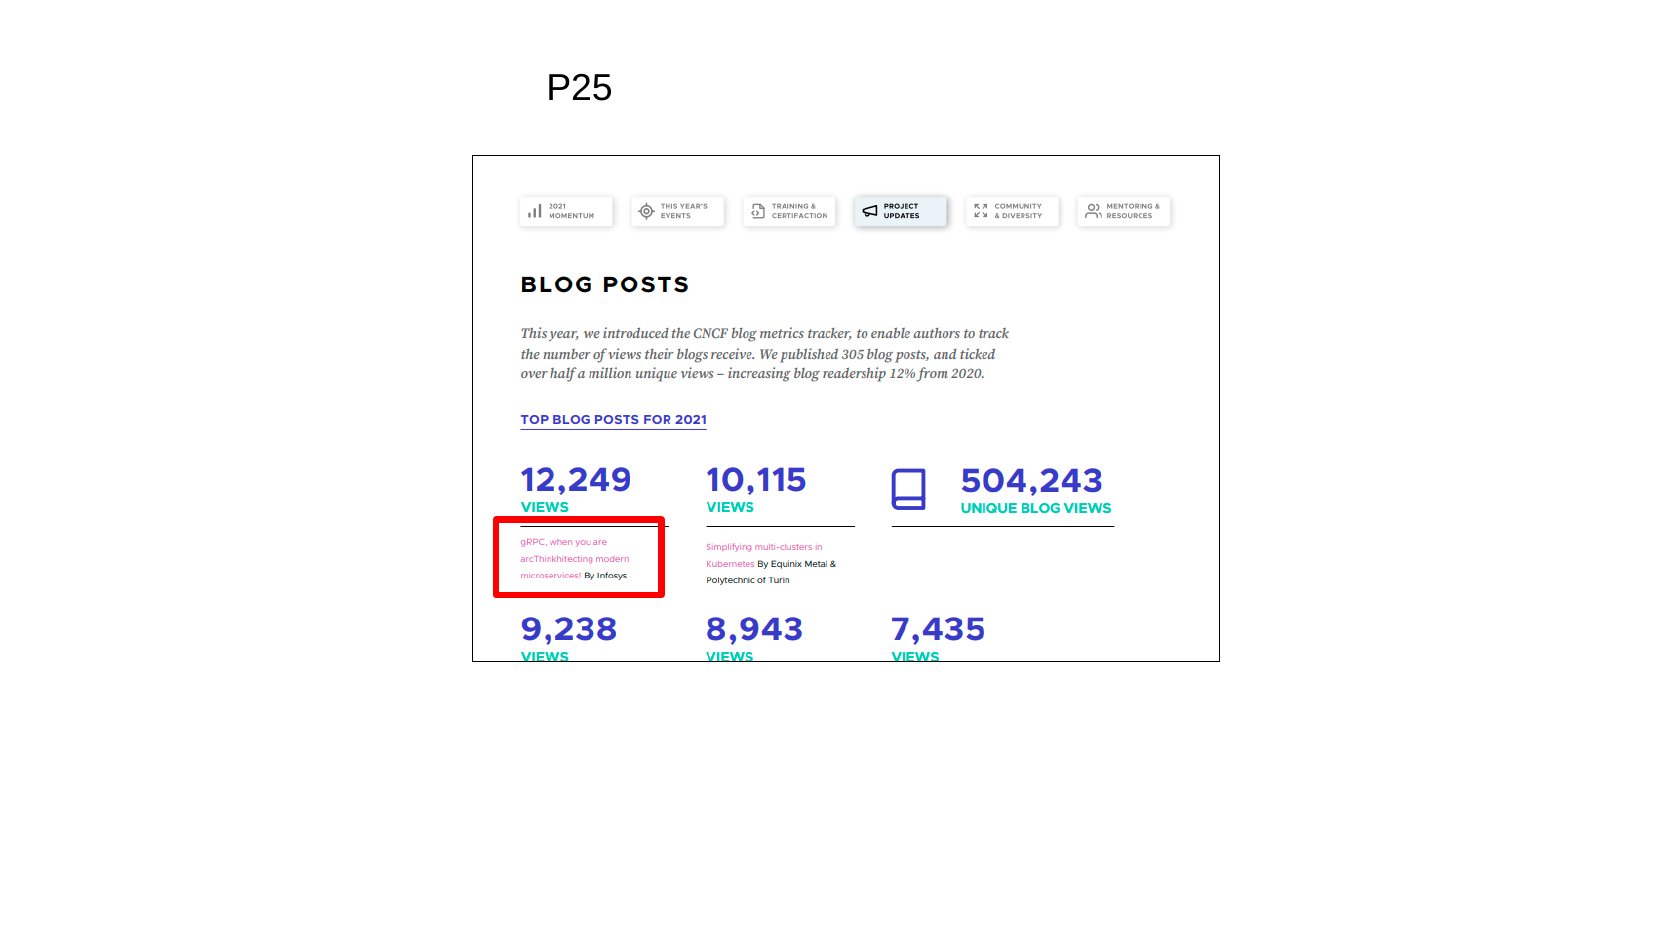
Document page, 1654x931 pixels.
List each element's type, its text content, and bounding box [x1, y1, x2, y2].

picture [472, 155, 1220, 662]
text_box P25 [531, 59, 721, 158]
